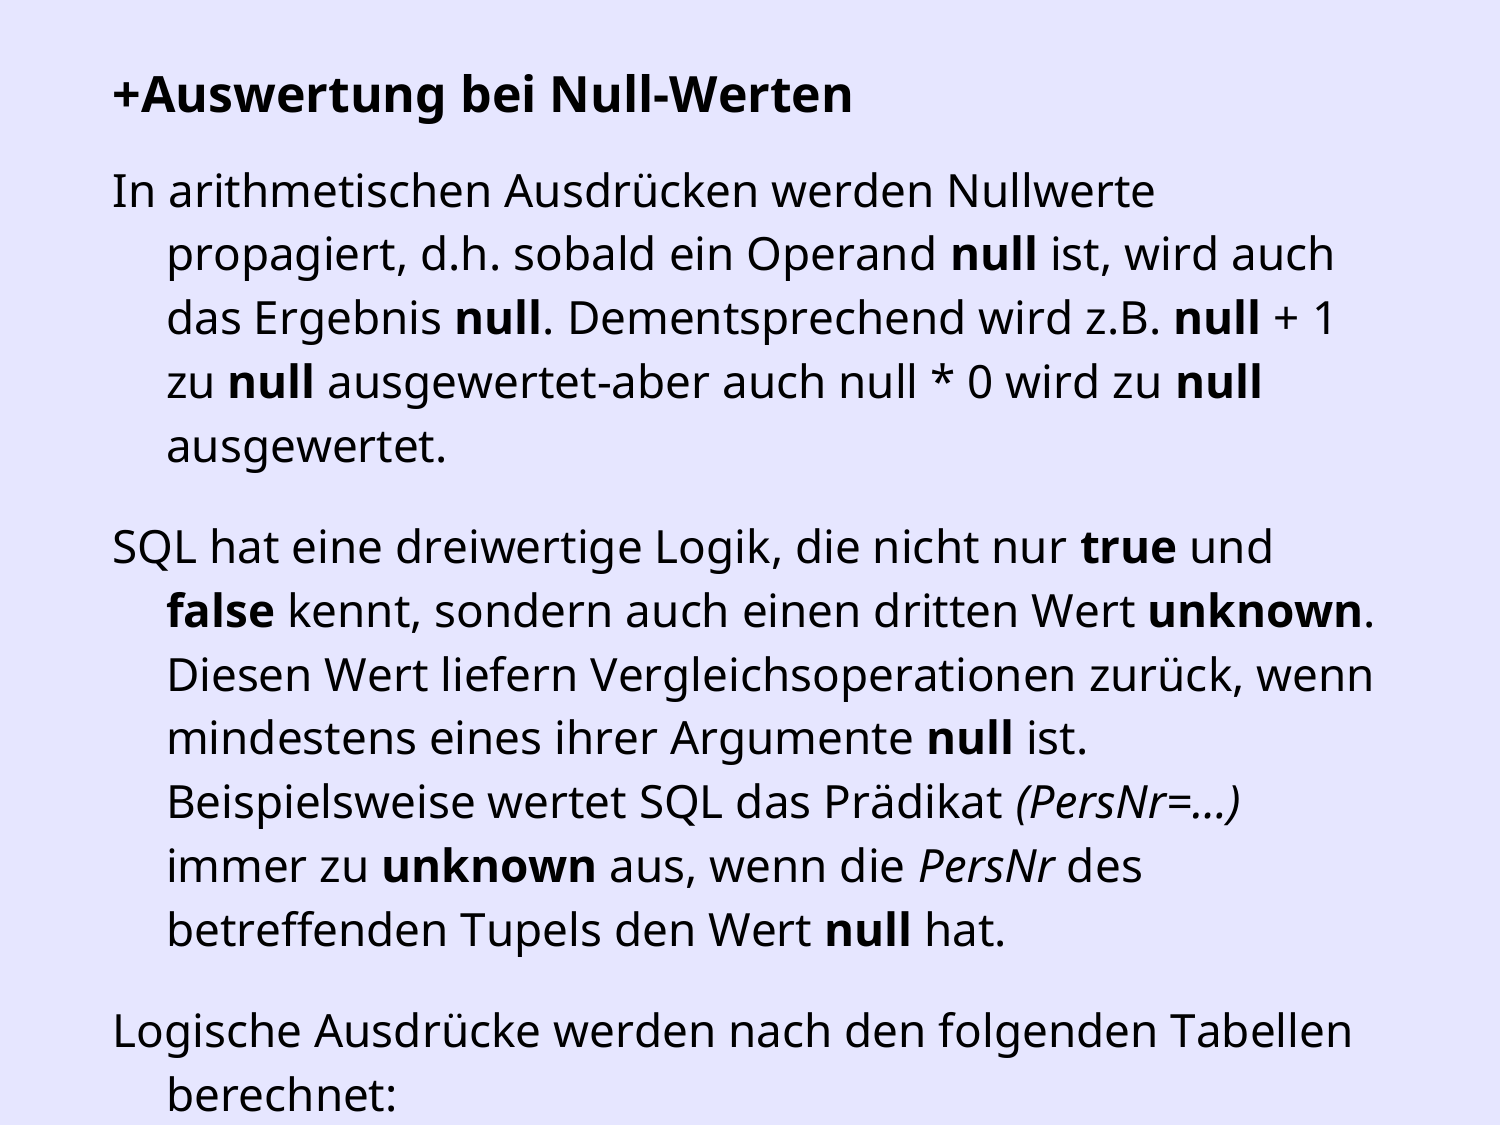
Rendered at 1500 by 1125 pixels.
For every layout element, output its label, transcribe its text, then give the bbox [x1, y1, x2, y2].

list In arithmetischen Ausdrücken werden Nullwerte propagiert, d.h. sobald ein Operand null ist, wird auch das Ergebnis null. Dementsprechend wird z.B. null + 1 zu null ausgewertet-aber auch null * 0 wird zu null ausgewertet. SQL hat eine dreiwertige Logik, die nicht nur true und false kennt, sondern auch einen dritten Wert unknown. Diesen Wert liefern Vergleichsoperationen zurück, wenn mindestens eines ihrer Argumente null ist. Beispielsweise wertet SQL das Prädikat (PersNr=...) immer zu unknown aus, wenn die PersNr des betreffenden Tupels den Wert null hat. Logische Ausdrücke werden nach den folgenden Tabellen berechnet: [112, 156, 1388, 1073]
title +Auswertung bei Null-Werten [112, 29, 1388, 155]
